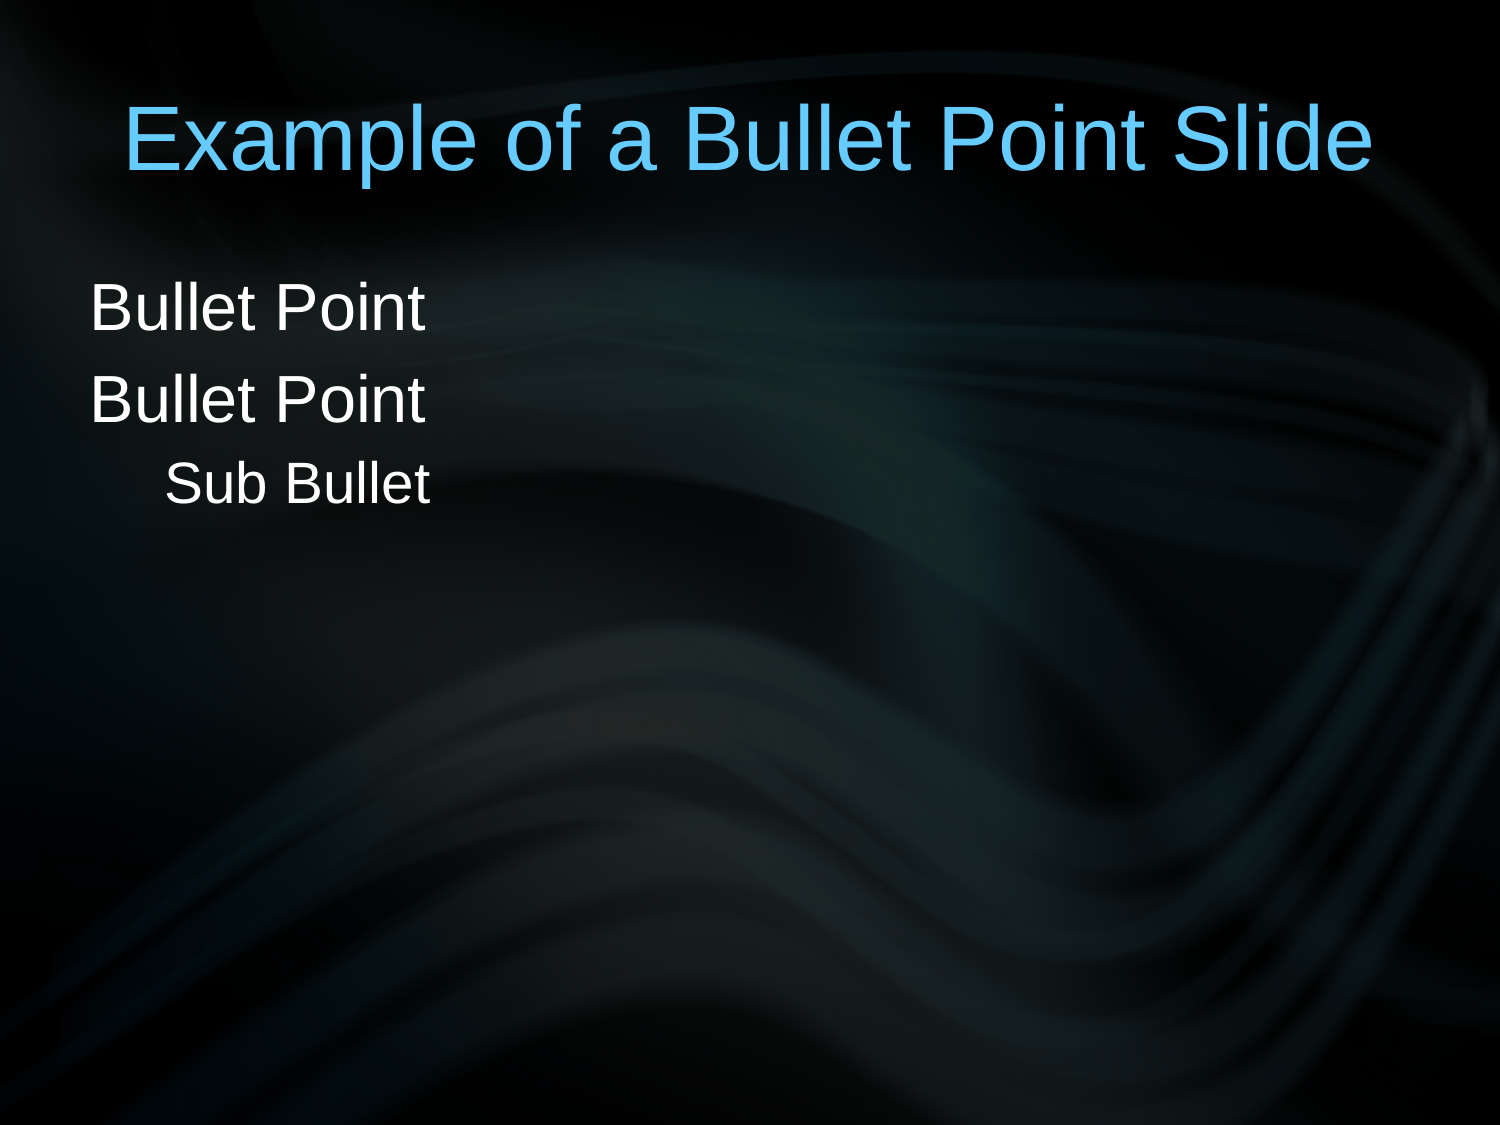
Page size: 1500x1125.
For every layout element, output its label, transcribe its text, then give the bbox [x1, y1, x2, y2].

title Example of a Bullet Point Slide [75, 45, 1426, 233]
list Bullet Point Bullet Point Sub Bullet [75, 262, 1426, 870]
